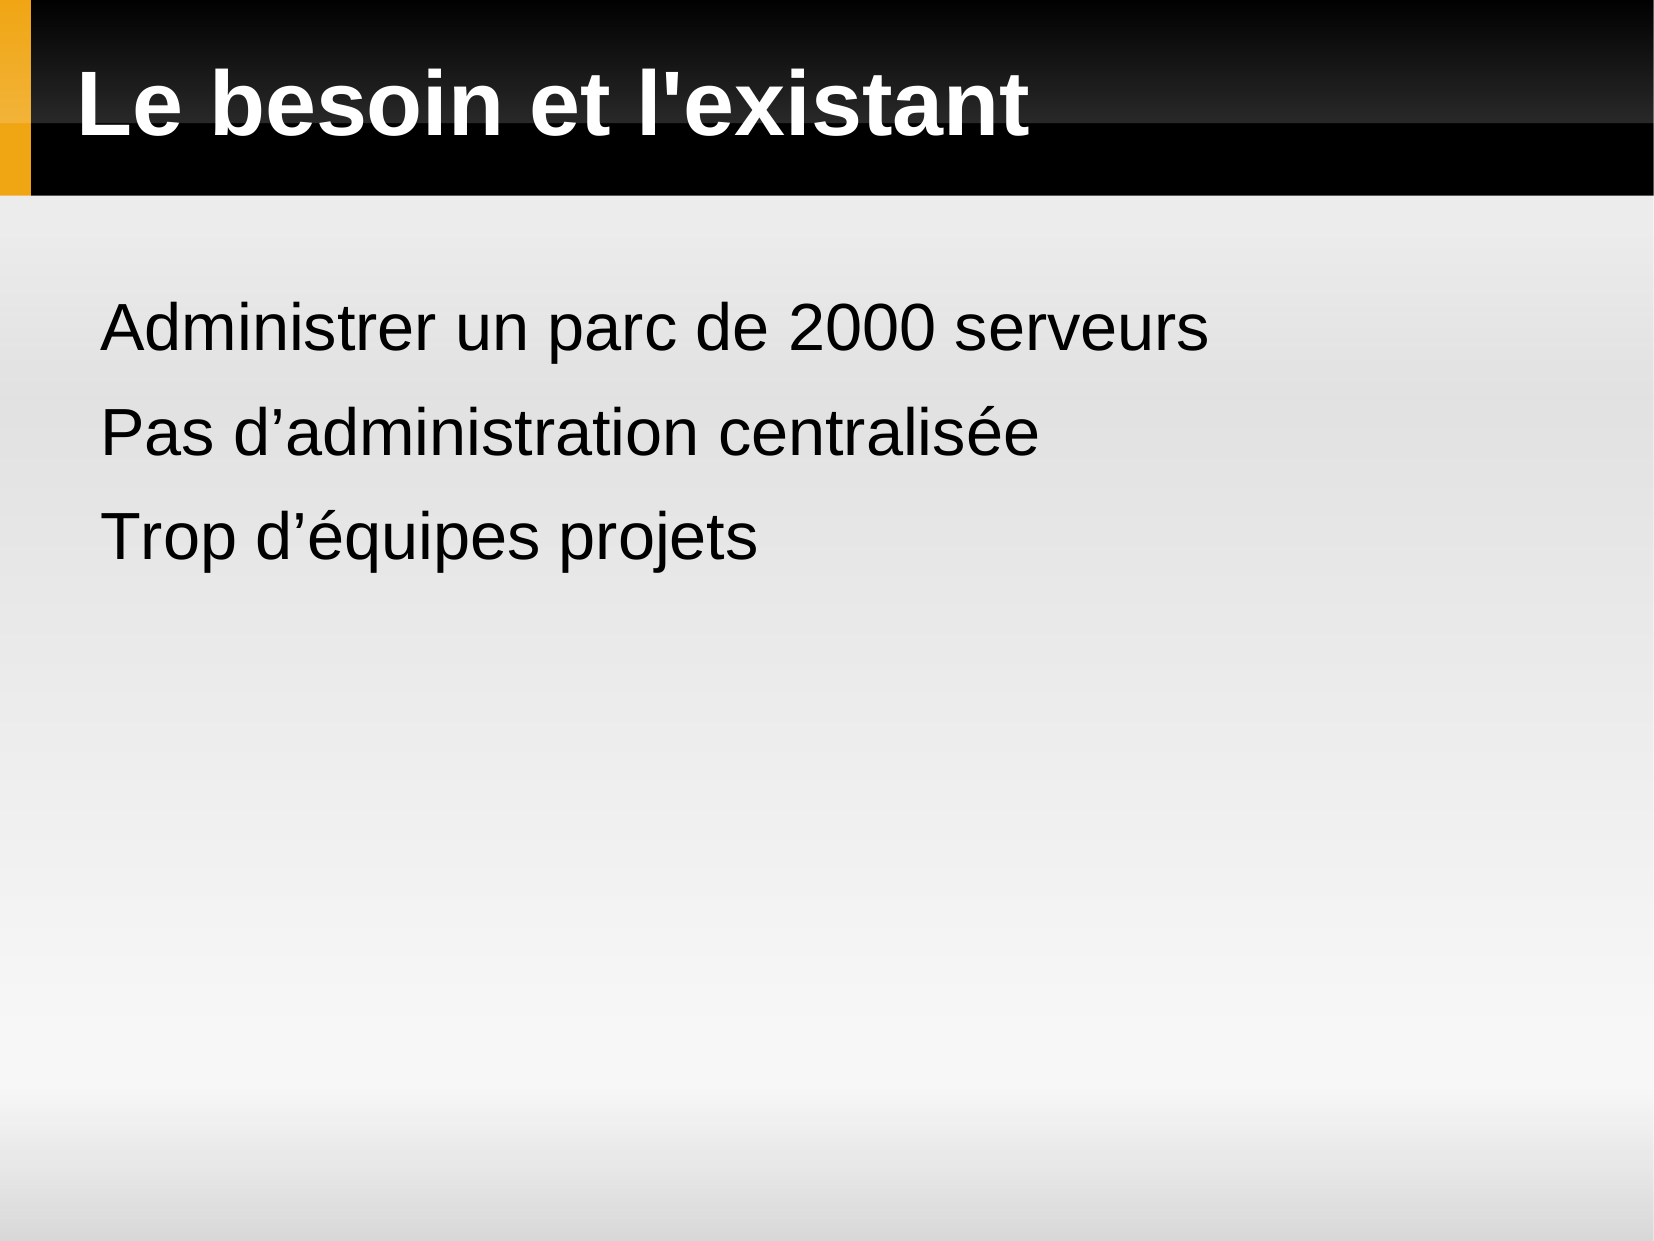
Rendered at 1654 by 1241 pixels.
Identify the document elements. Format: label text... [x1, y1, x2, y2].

picture [0, 0, 1654, 1241]
list Administrer un parc de 2000 serveurs Pas d’administration centralisée Trop d’équipes projets [82, 290, 1571, 1094]
title Le besoin et l'existant [76, 7, 1565, 200]
